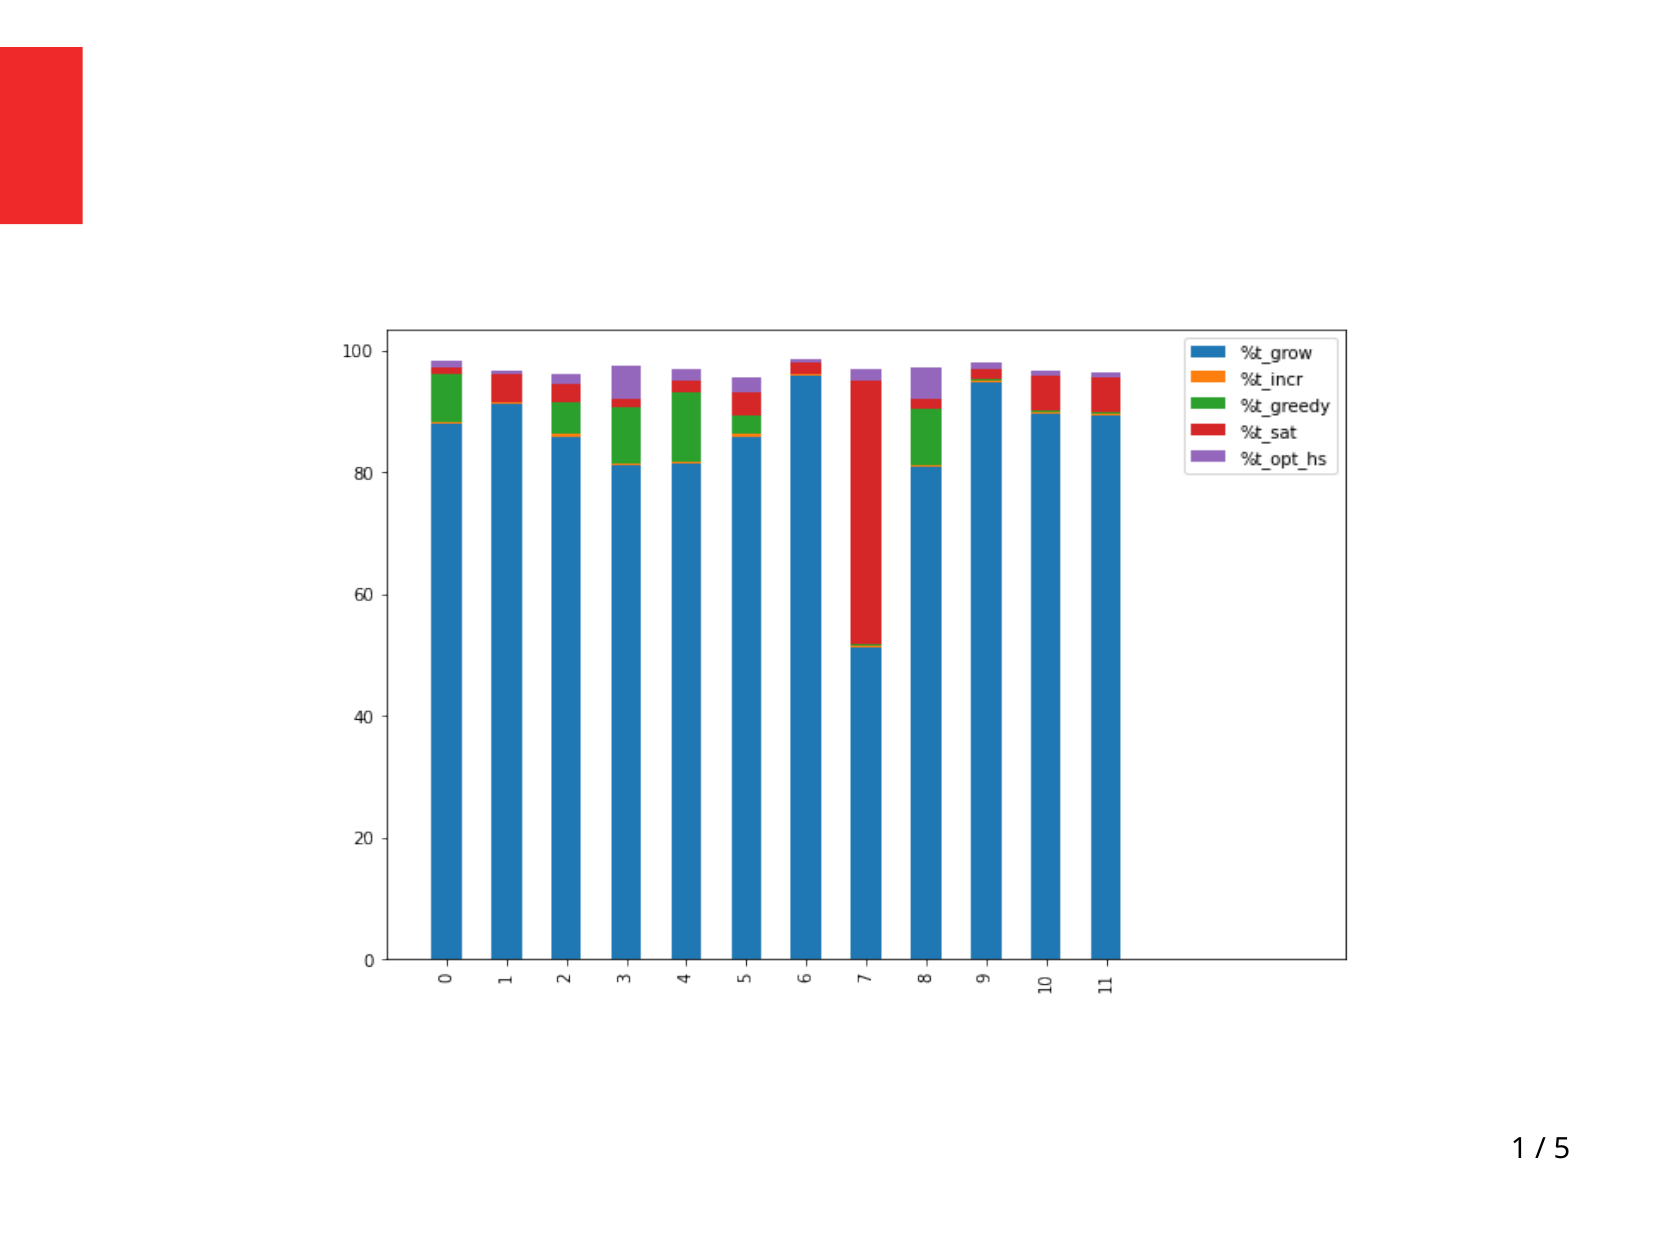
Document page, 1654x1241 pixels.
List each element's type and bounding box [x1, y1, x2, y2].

picture [330, 318, 1358, 1004]
